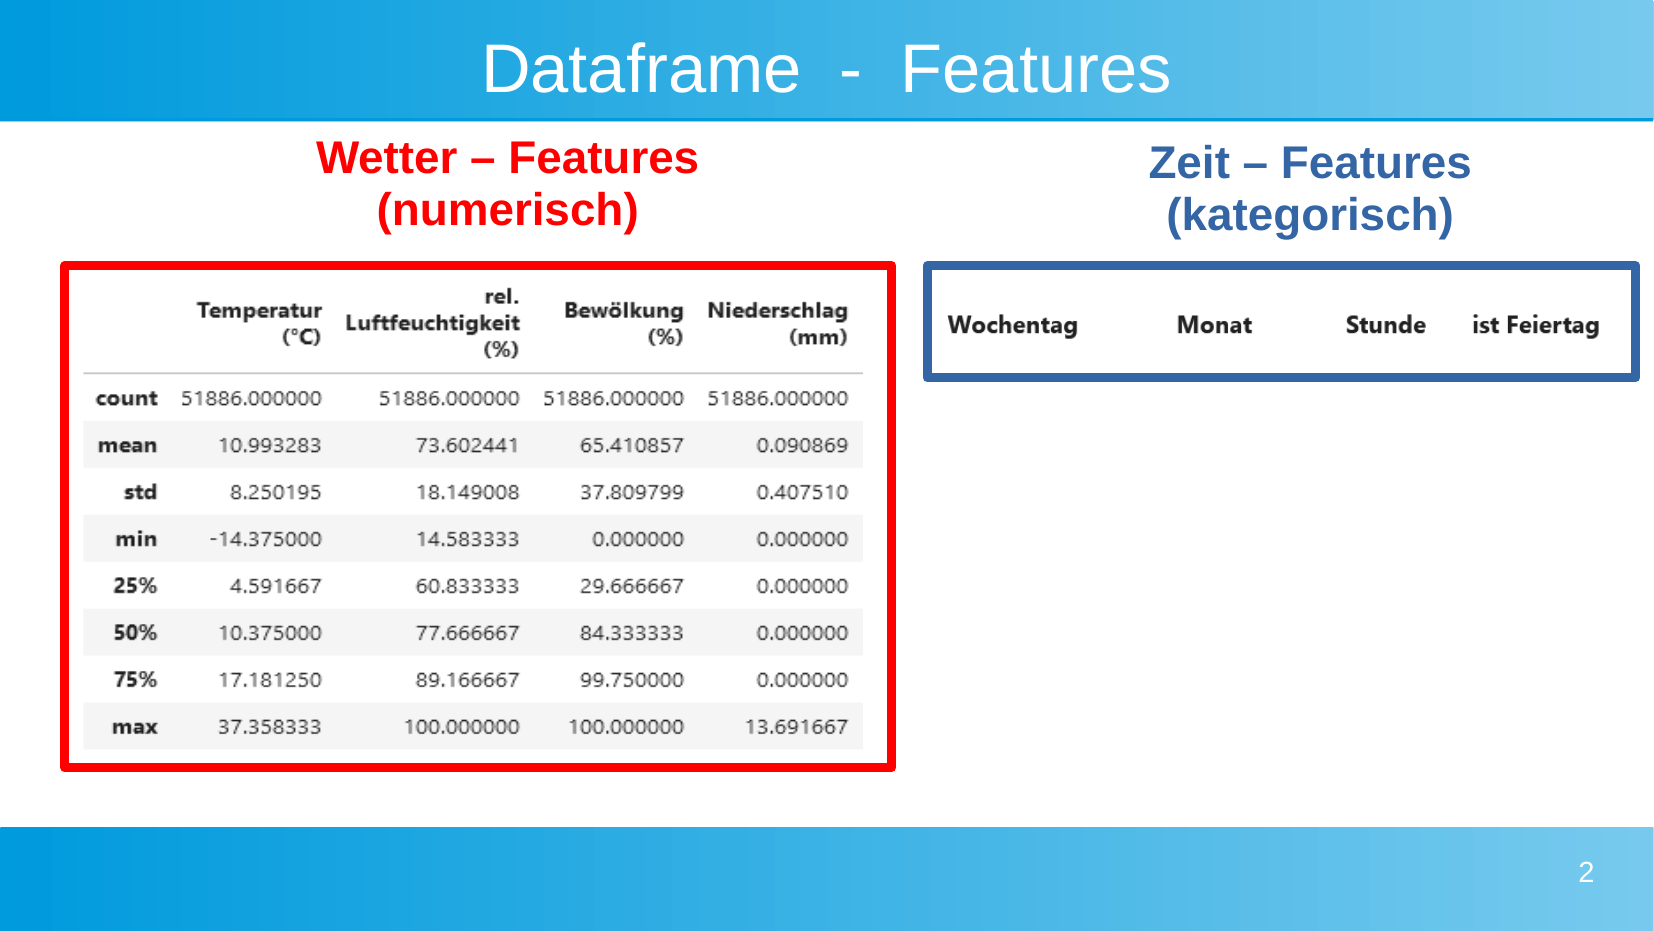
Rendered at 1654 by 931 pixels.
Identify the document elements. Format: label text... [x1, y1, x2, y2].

text_box Wetter – Features (numerisch) [301, 124, 715, 243]
title Dataframe - Features [59, 29, 1595, 108]
picture [935, 289, 1614, 362]
text_box Zeit – Features (kategorisch) [1133, 129, 1489, 248]
picture [82, 282, 863, 756]
